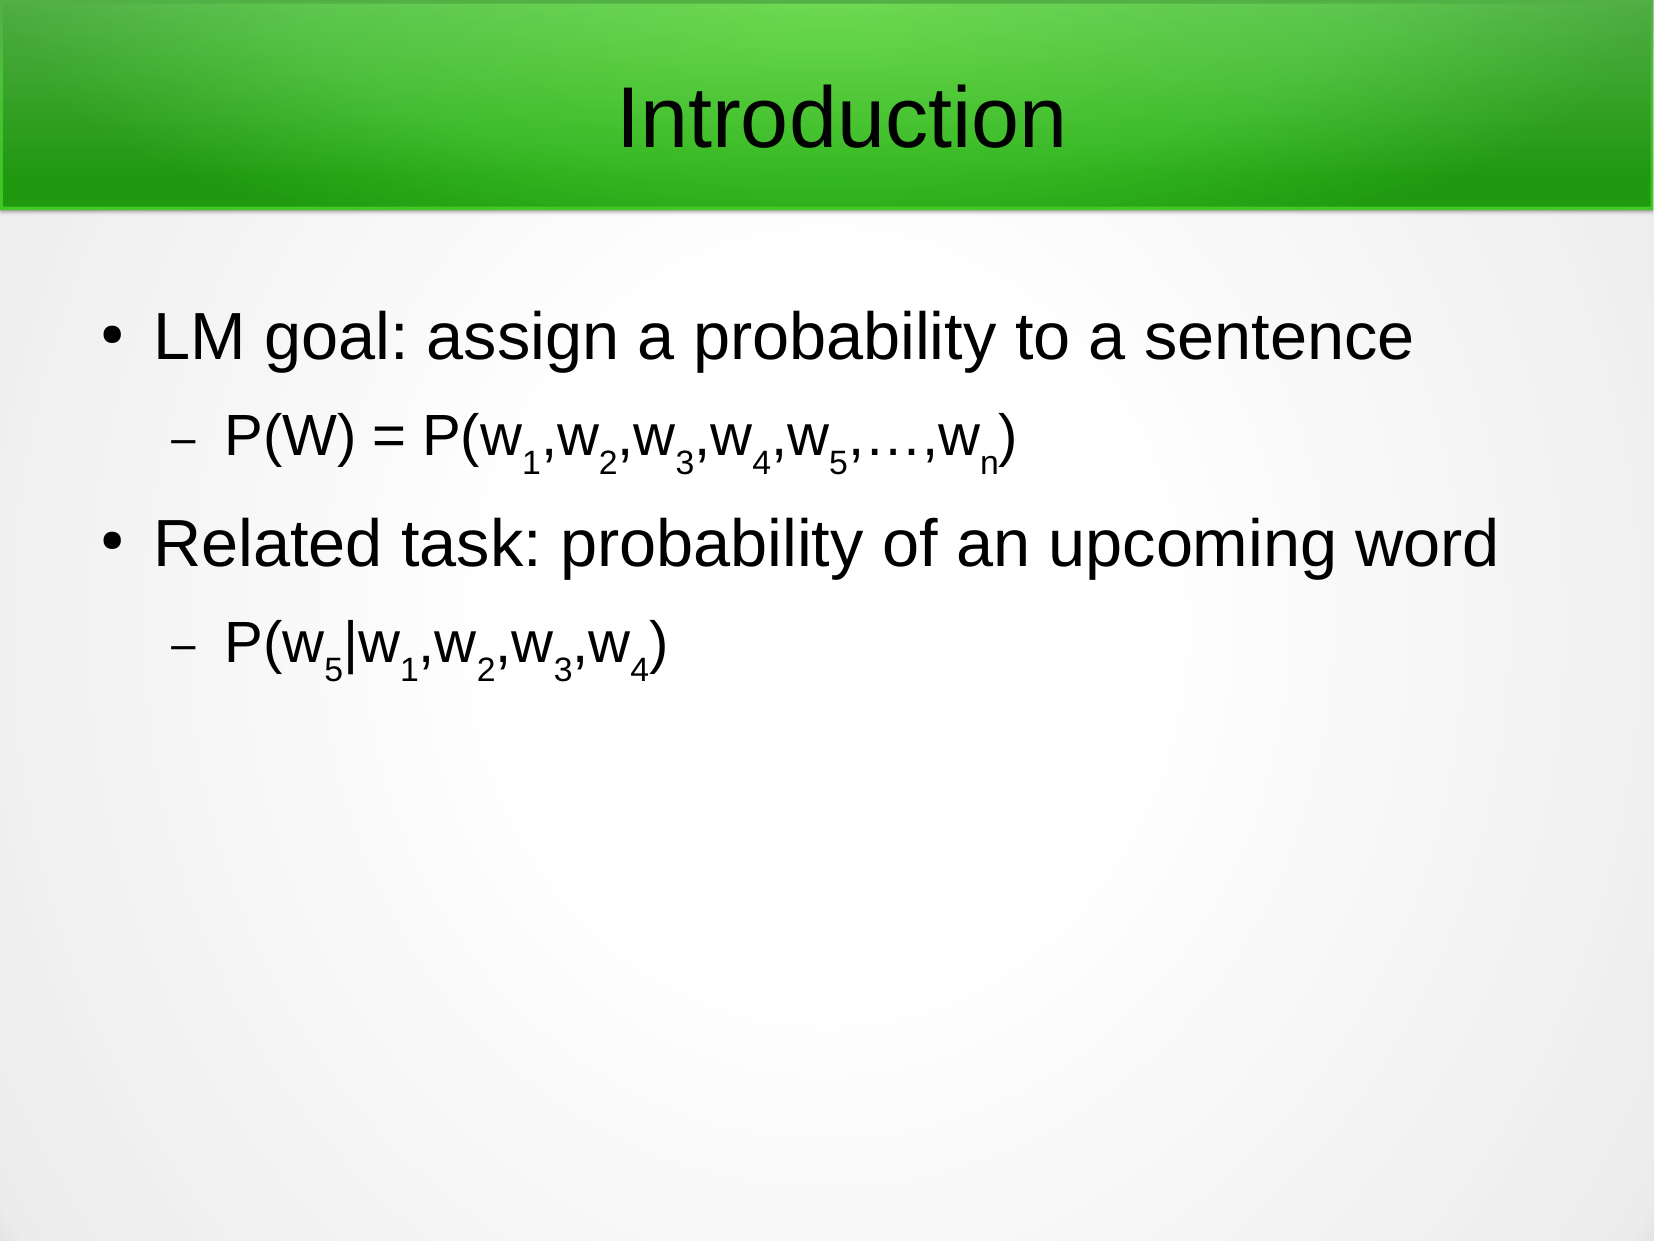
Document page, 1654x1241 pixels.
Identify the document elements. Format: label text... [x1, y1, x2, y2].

list LM goal: assign a probability to a sentence P(W) = P(w1,w2,w3,w4,w5,…,wn) Related task: probability of an upcoming word P(w5|w1,w2,w3,w4) [82, 299, 1571, 1019]
title Introduction [82, 47, 1571, 189]
